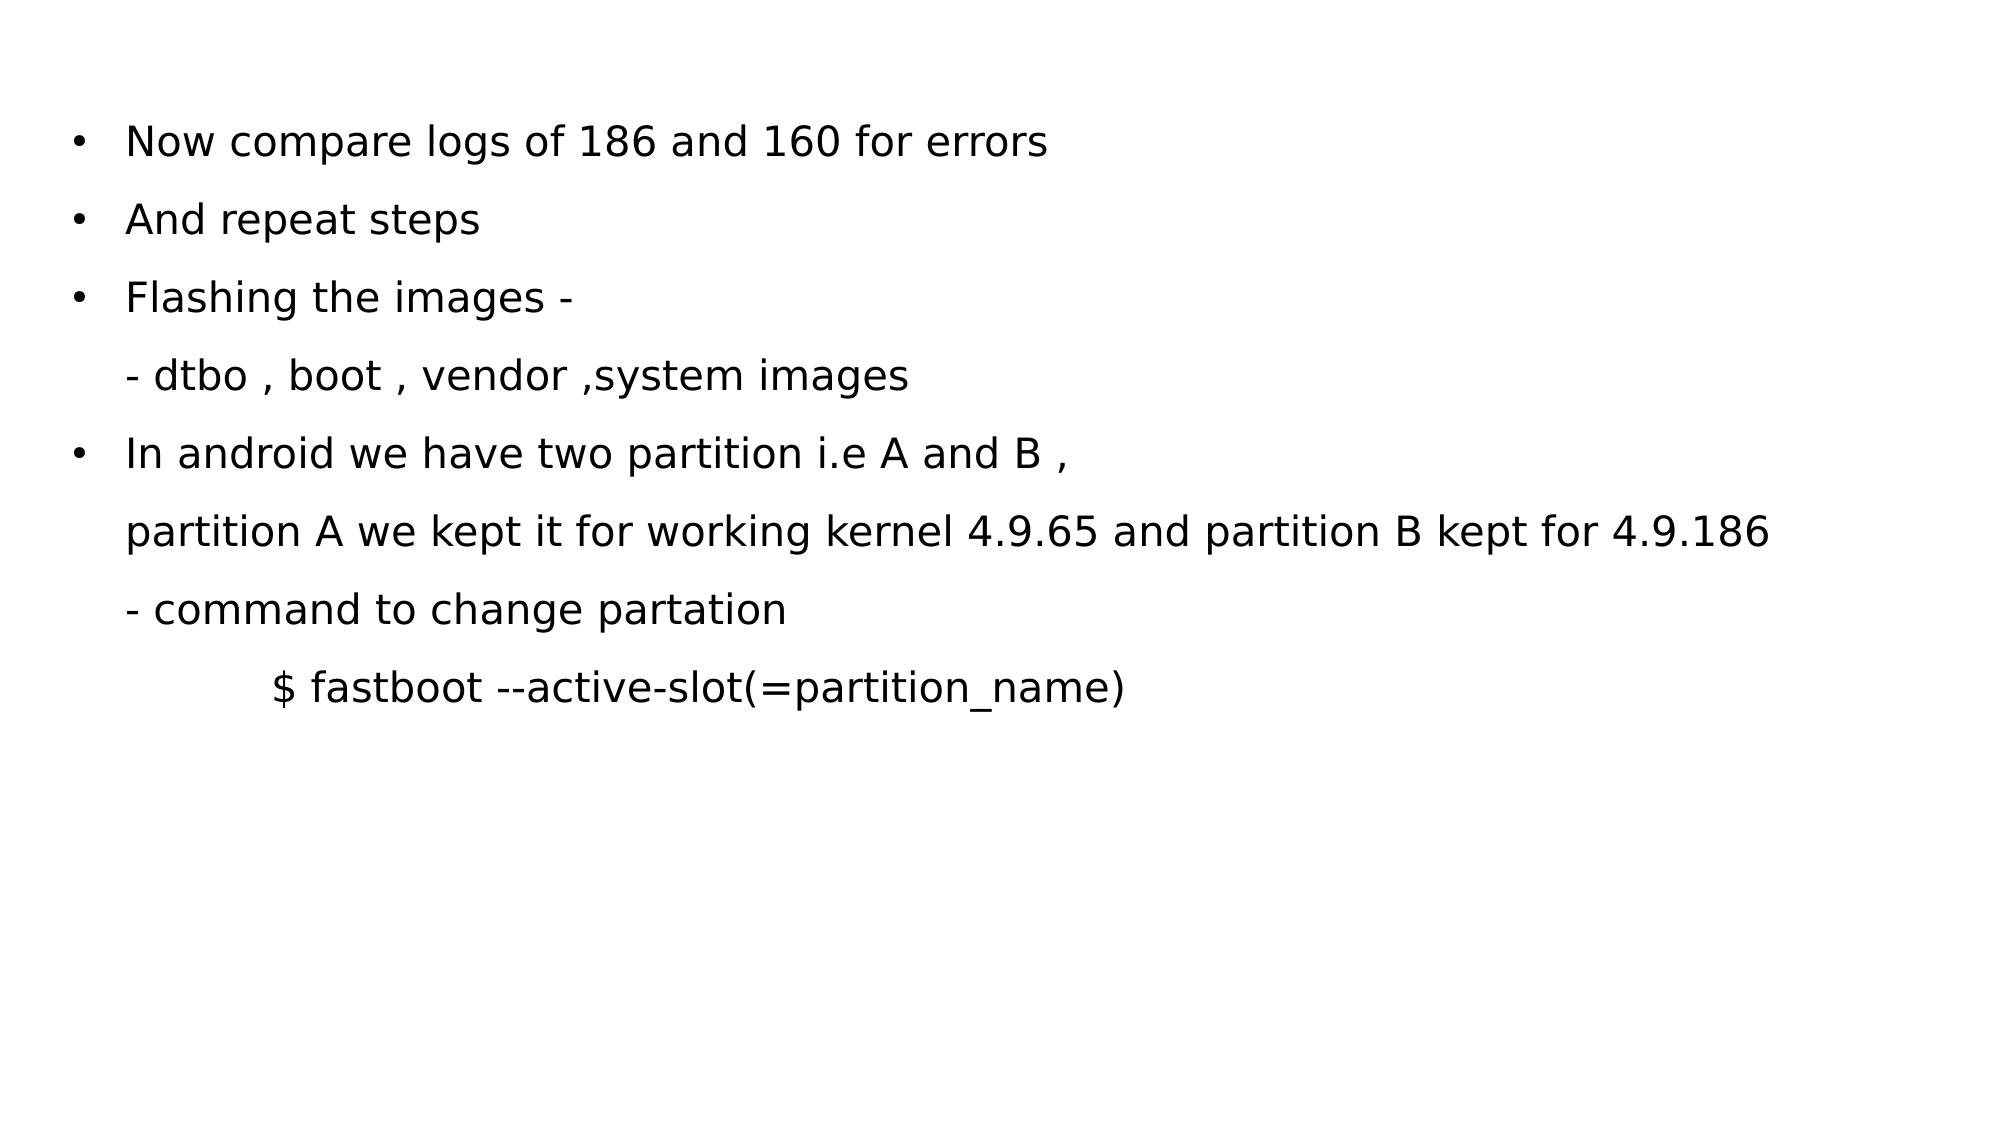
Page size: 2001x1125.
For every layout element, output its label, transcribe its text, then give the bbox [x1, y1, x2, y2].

list Now compare logs of 186 and 160 for errors And repeat steps Flashing the images - - dtbo , boot , vendor ,system images In android we have two partition i.e A and B , partition A we kept it for working kernel 4.9.65 and partition B kept for 4.9.186 - command to change partation $ fastboot --active-slot(=partition_name) [54, 118, 1855, 771]
